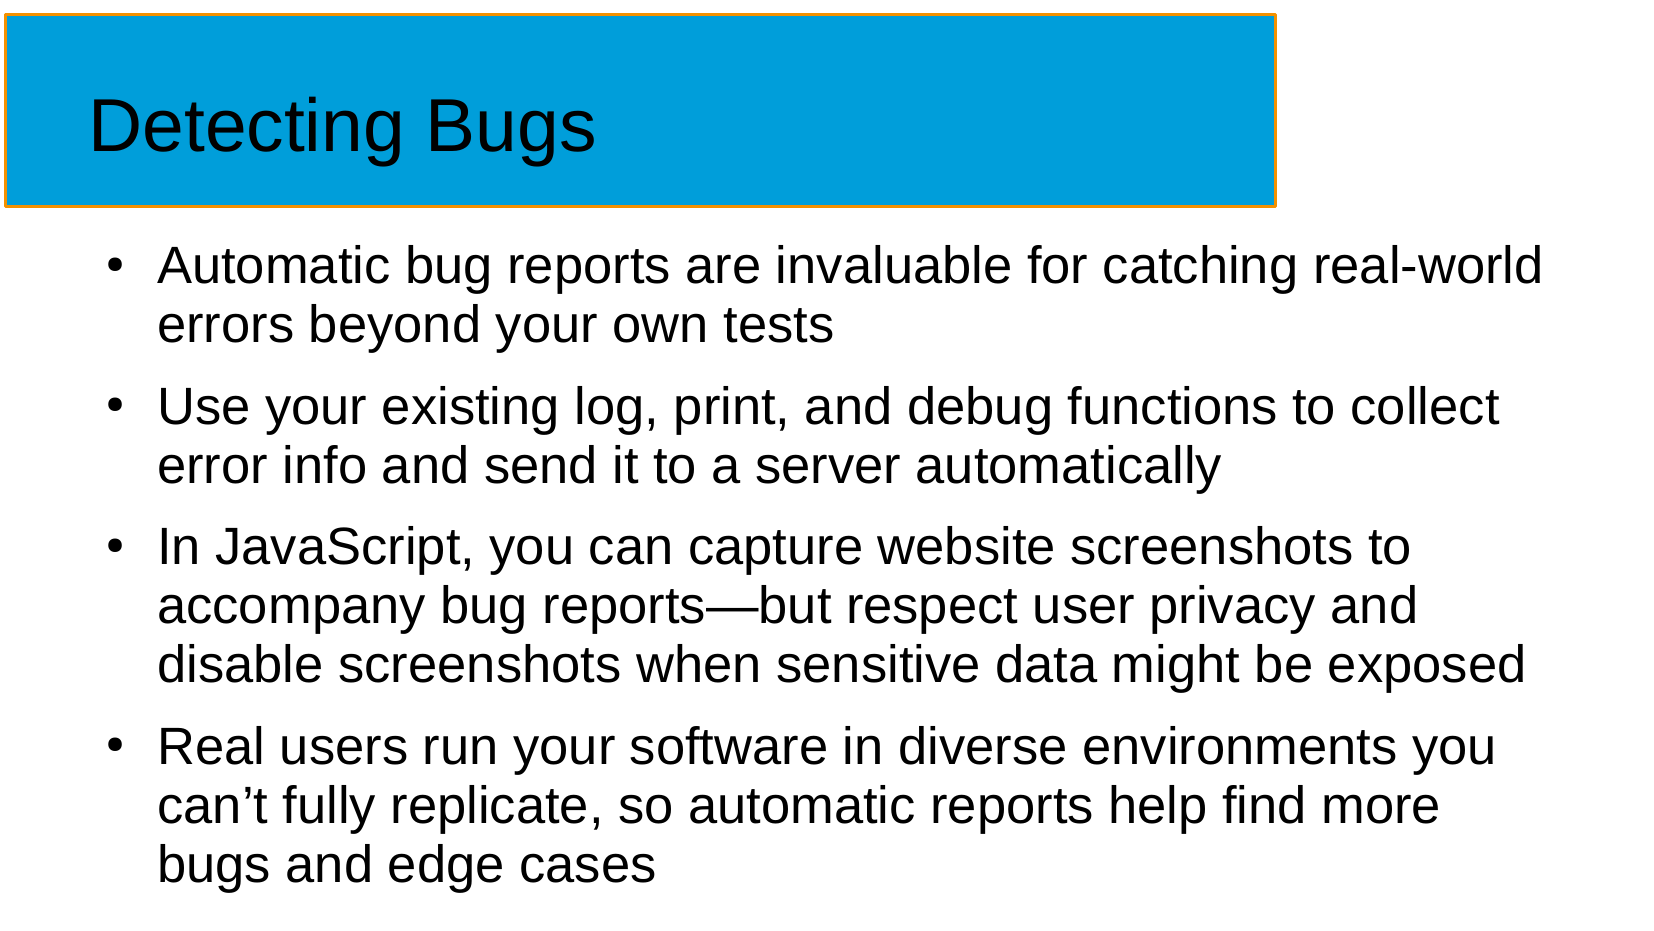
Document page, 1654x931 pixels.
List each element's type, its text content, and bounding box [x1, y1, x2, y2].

title Detecting Bugs [88, 44, 1565, 207]
list Automatic bug reports are invaluable for catching real-world errors beyond your own tests Use your existing log, print, and debug functions to collect error info and send it to a server automatically In JavaScript, you can capture website screenshots to accompany bug reports—but respect user privacy and disable screenshots when sensitive data might be exposed Real users run your software in diverse environments you can’t fully replicate, so automatic reports help find more bugs and edge cases [88, 236, 1565, 901]
